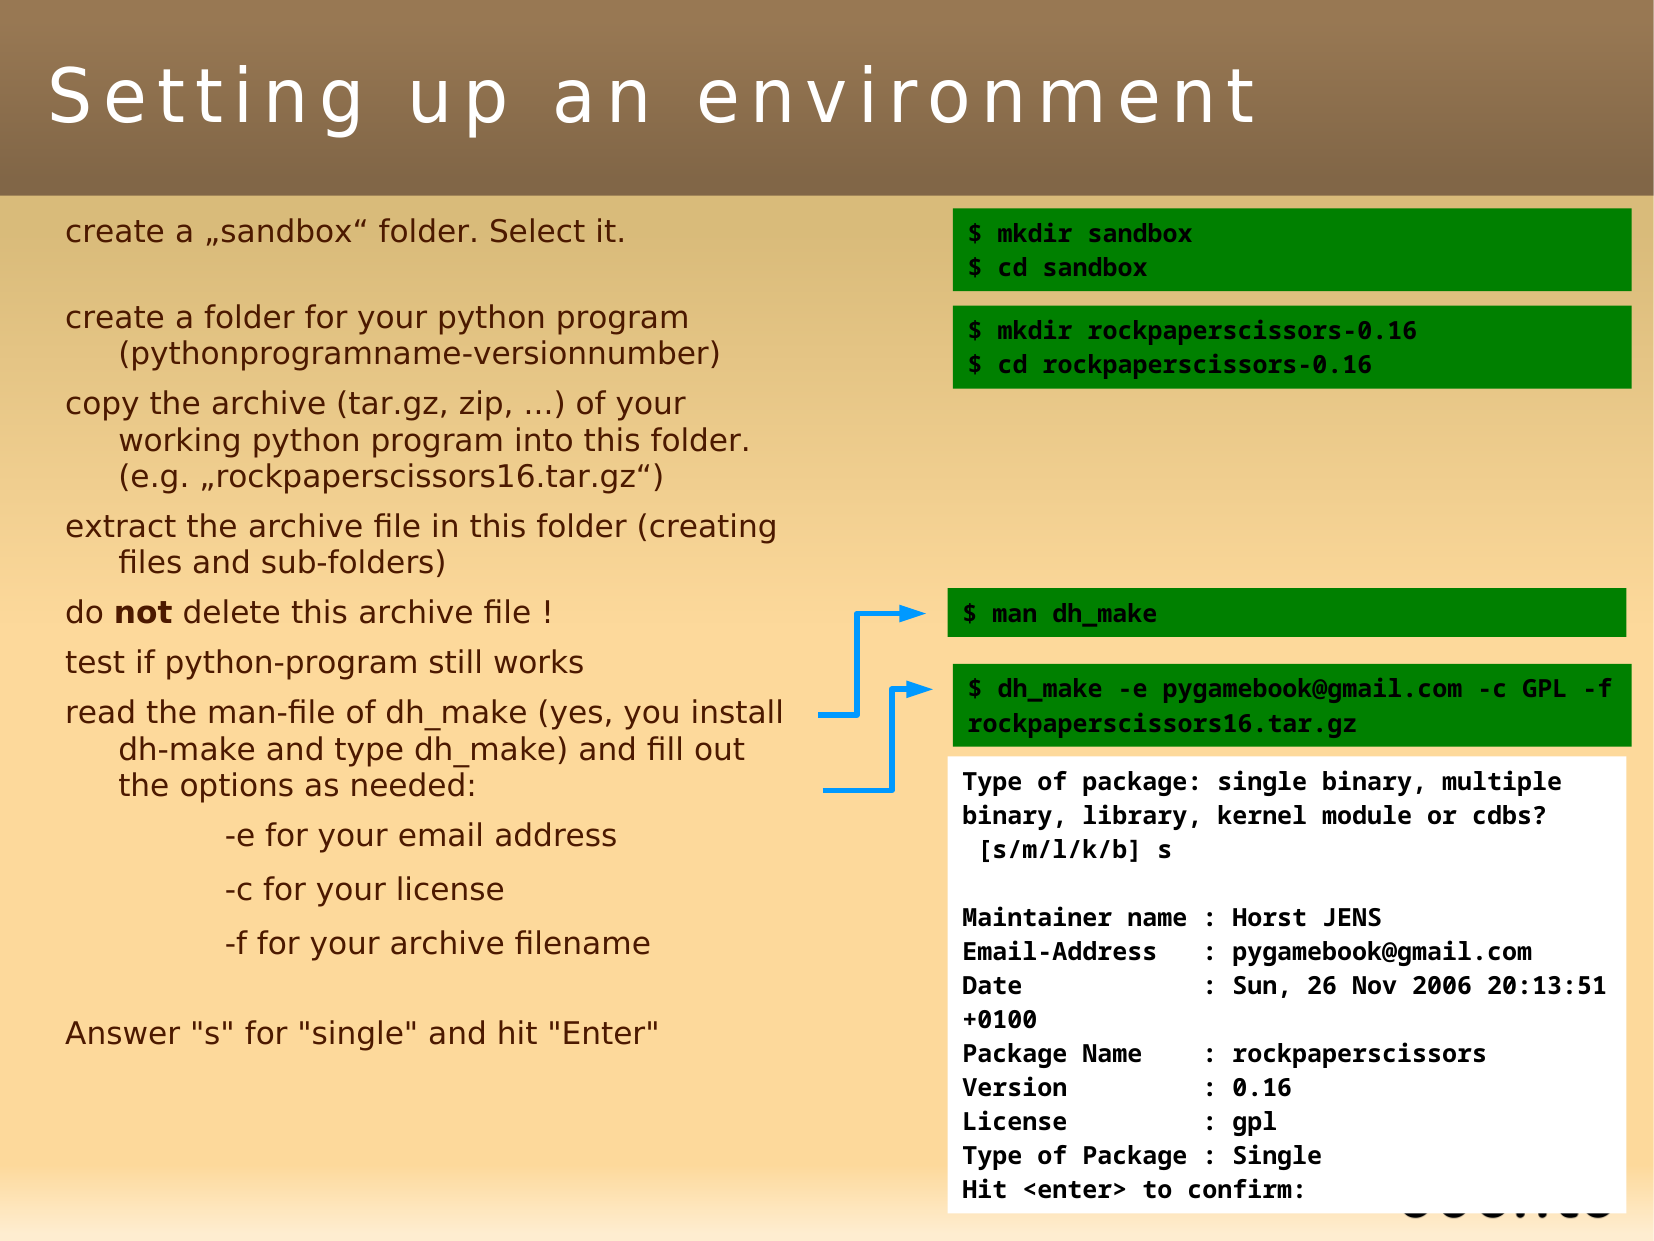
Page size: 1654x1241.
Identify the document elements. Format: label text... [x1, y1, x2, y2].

text_box $ mkdir sandbox $ cd sandbox [952, 208, 1632, 291]
text_box Type of package: single binary, multiple binary, library, kernel module or cdbs? [s/m/l/k/b] s Maintainer name : Horst JENS Email-Address : pygamebook@gmail.com Date : Sun, 26 Nov 2006 20:13:51 +0100 Package Name : rockpaperscissors Version : 0.16 License : gpl Type of Package : Single Hit <enter> to confirm: [947, 756, 1627, 1159]
text_box $ man dh_make [947, 588, 1627, 633]
list create a „sandbox“ folder. Select it. create a folder for your python program (pythonprogramname-versionnumber) copy the archive (tar.gz, zip, ...) of your working python program into this folder. (e.g. „rockpaperscissors16.tar.gz“) extract the archive file in this folder (creating files and sub-folders) do not delete this archive file ! test if python-program still works read the man-file of dh_make (yes, you install dh-make and type dh_make) and fill out the options as needed: -e for your email address -c for your license -f for your archive filename Answer "s" for "single" and hit "Enter" [47, 213, 807, 1053]
text_box $ mkdir rockpaperscissors-0.16 $ cd rockpaperscissors-0.16 [952, 305, 1632, 383]
picture [0, 0, 1654, 1241]
title Setting up an environment [47, 0, 1632, 193]
text_box $ dh_make -e pygamebook@gmail.com -c GPL -f rockpaperscissors16.tar.gz [952, 663, 1632, 741]
